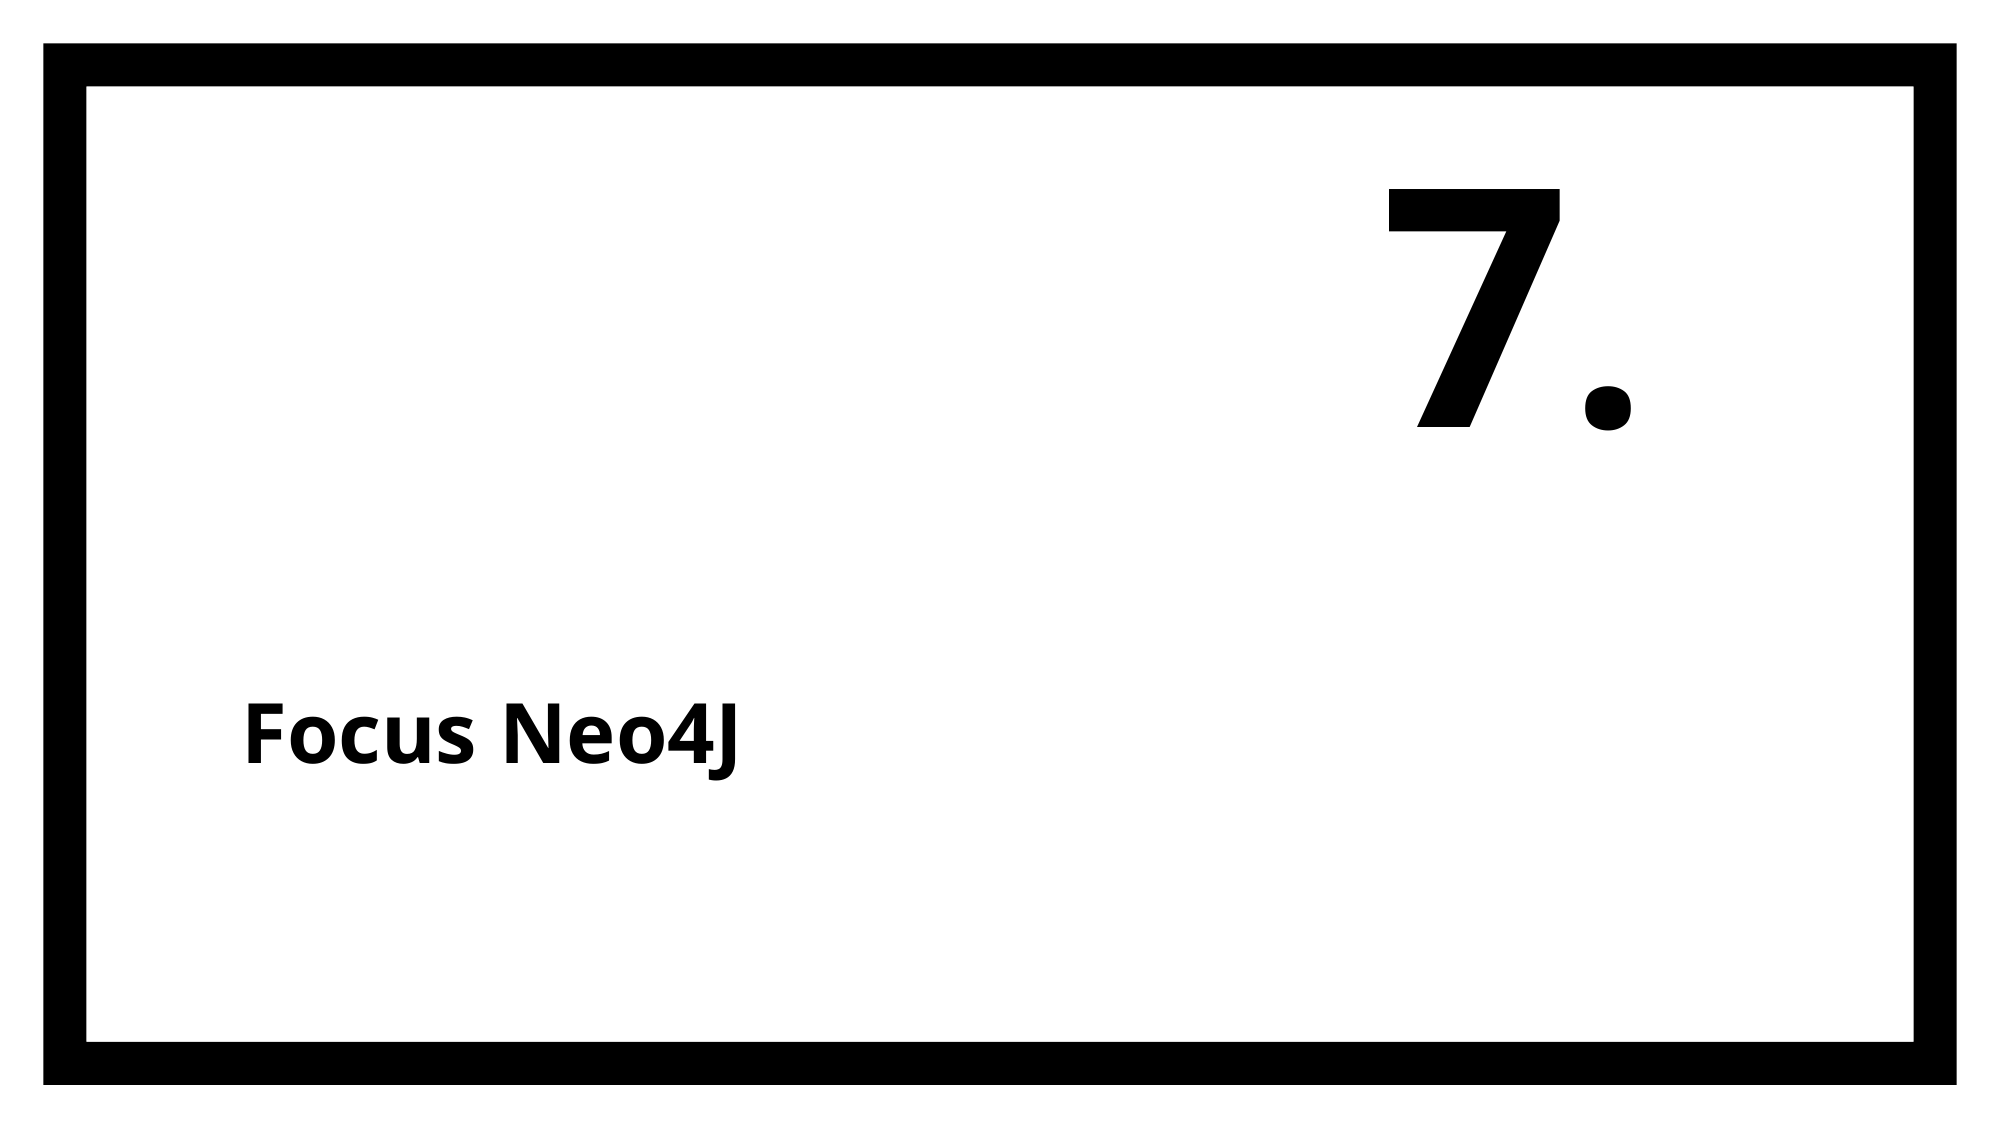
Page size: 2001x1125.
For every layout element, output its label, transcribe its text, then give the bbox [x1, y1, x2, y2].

title Focus Neo4J [221, 546, 1305, 801]
text_box 7. [1360, 73, 1849, 497]
